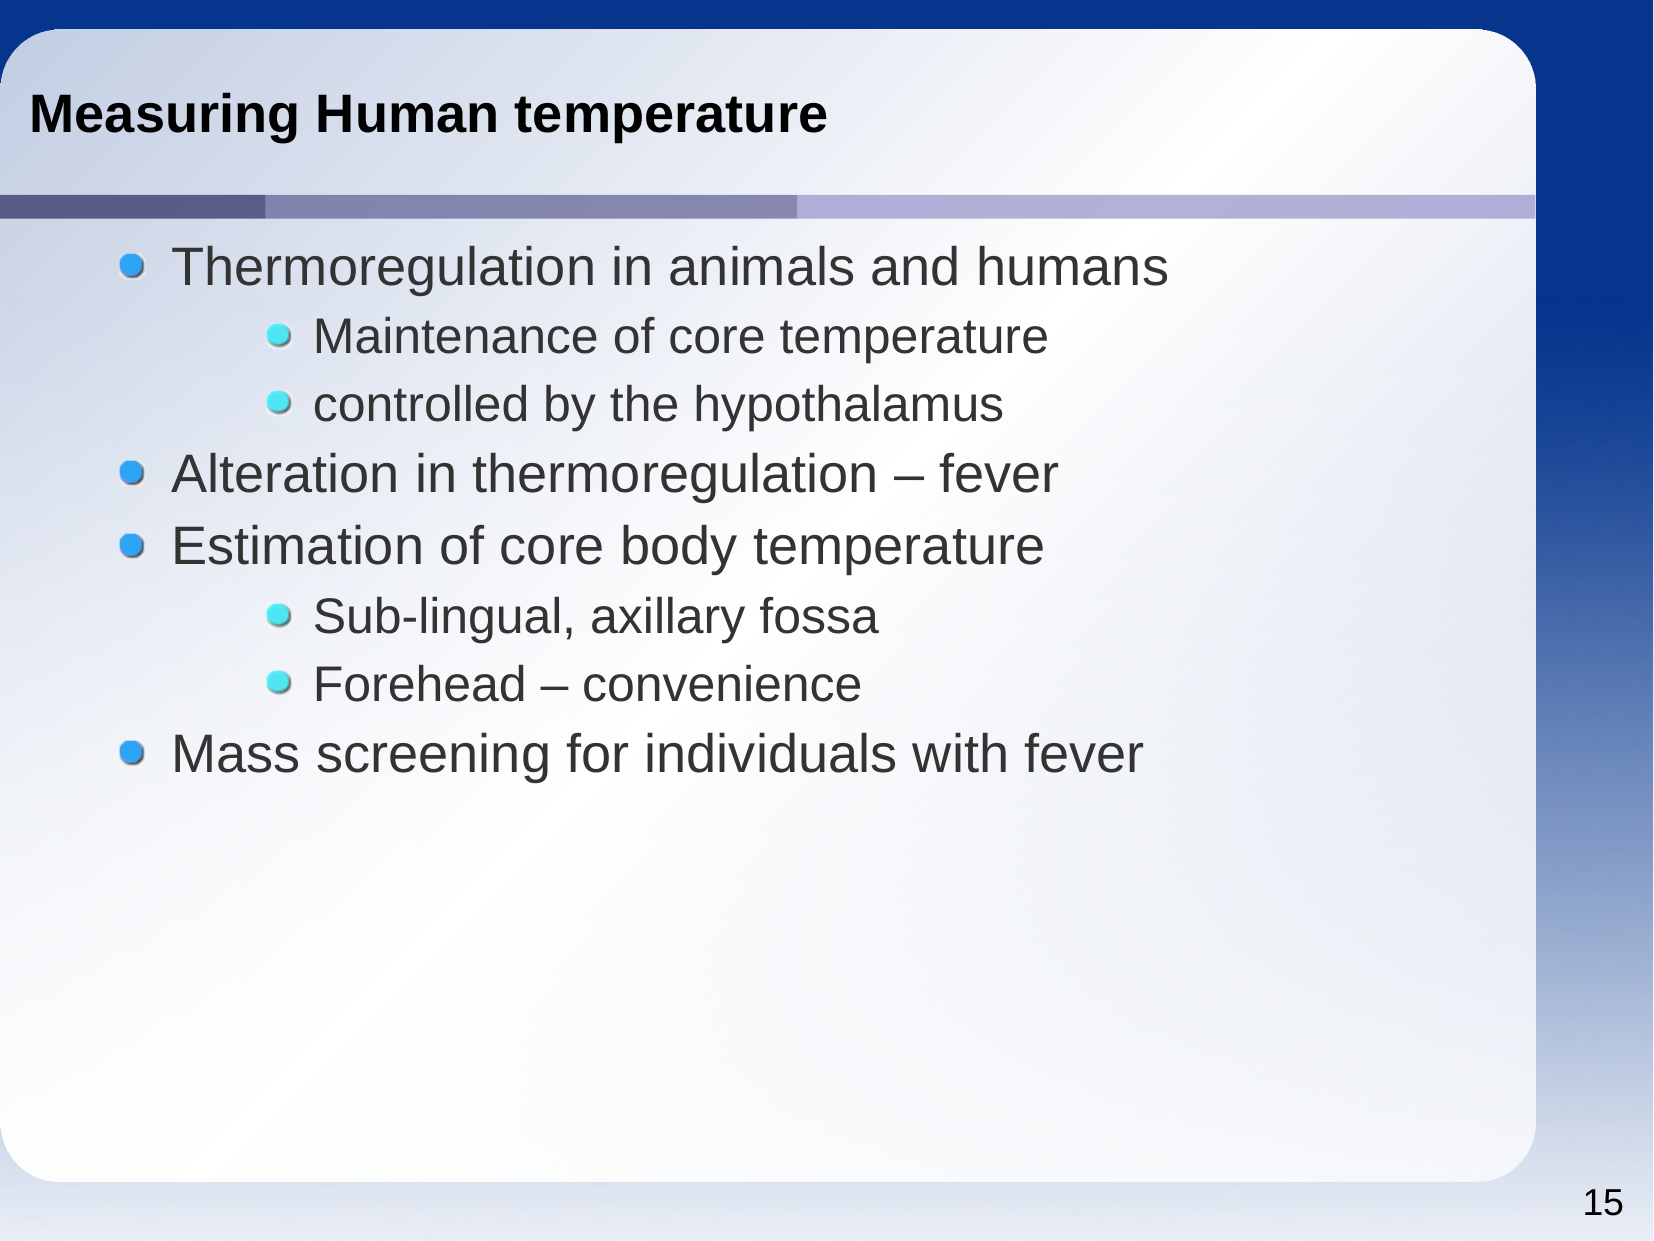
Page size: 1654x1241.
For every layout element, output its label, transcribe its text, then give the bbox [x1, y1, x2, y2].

title Measuring Human temperature [29, 49, 1506, 178]
list Thermoregulation in animals and humans Maintenance of core temperature controlled by the hypothalamus Alteration in thermoregulation – fever Estimation of core body temperature Sub-lingual, axillary fossa Forehead – convenience Mass screening for individuals with fever [29, 236, 1506, 1152]
picture [0, 0, 1654, 1241]
